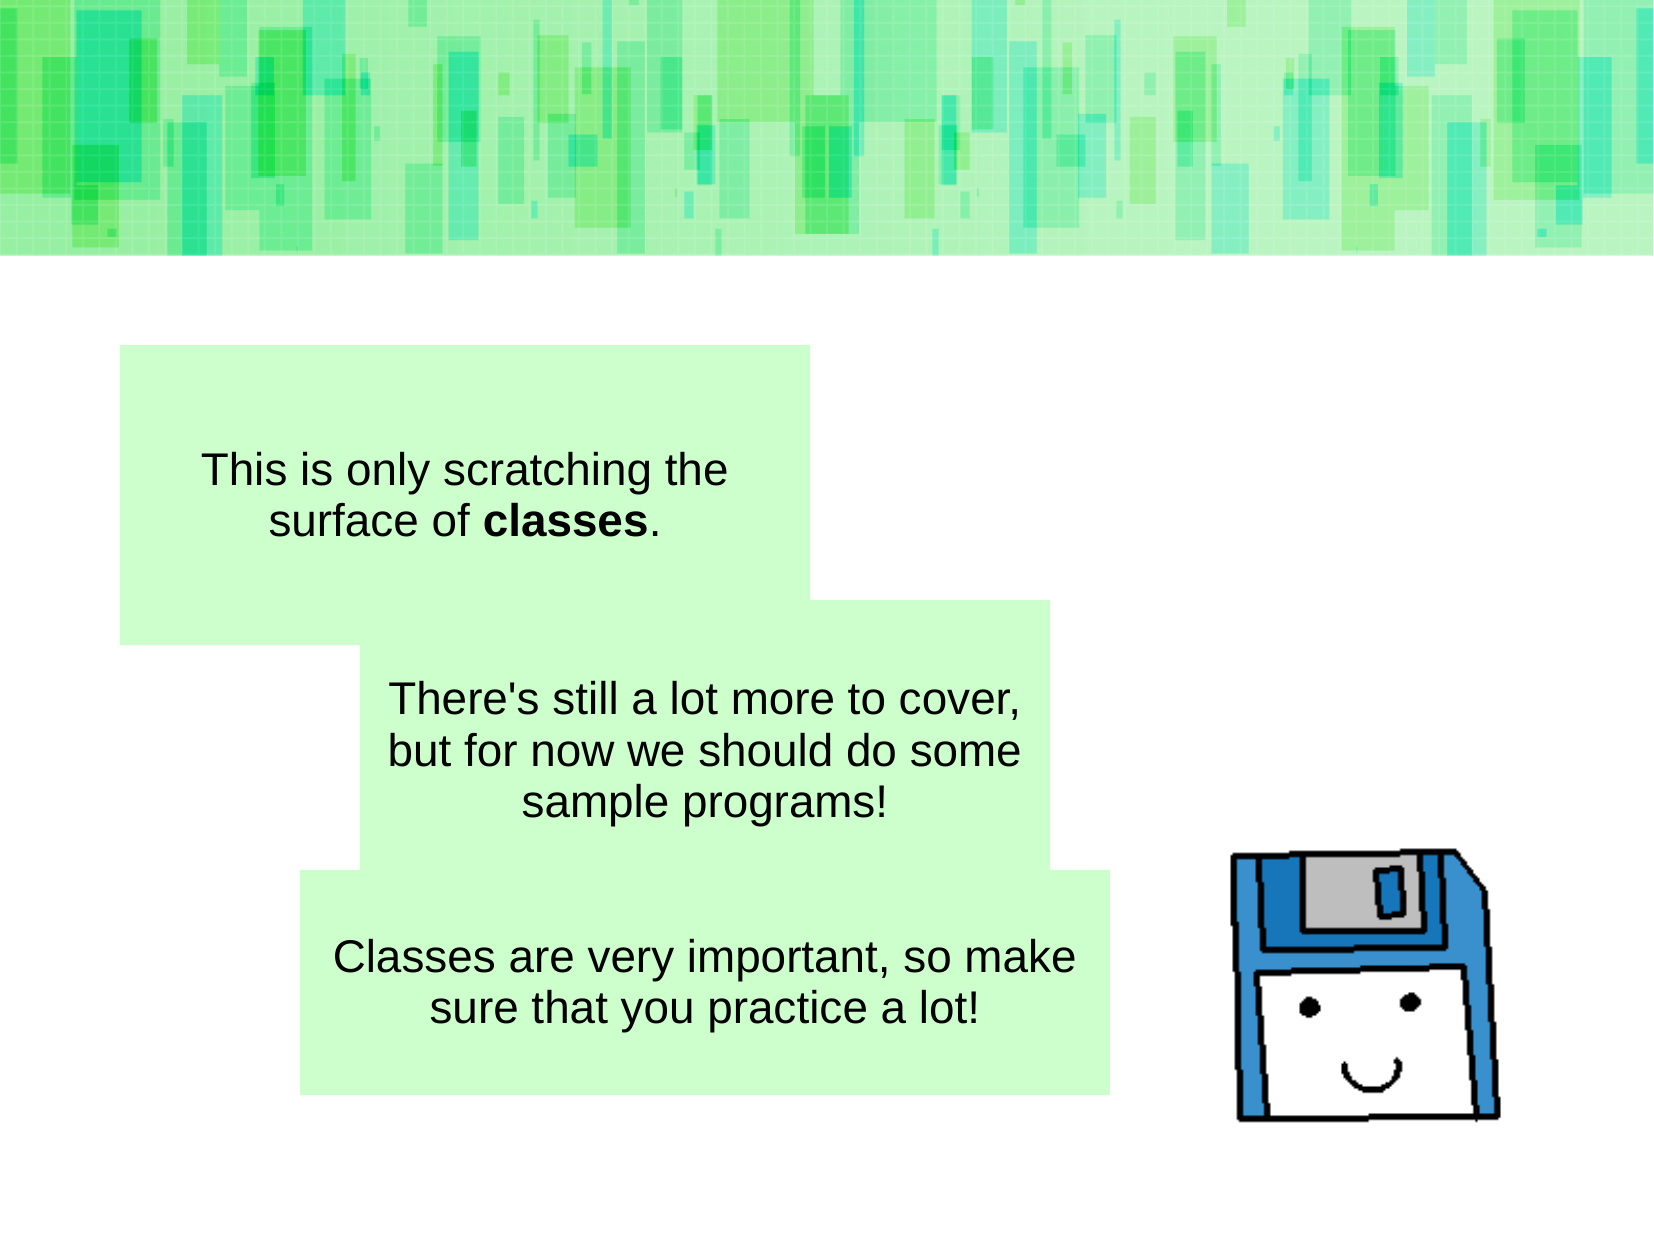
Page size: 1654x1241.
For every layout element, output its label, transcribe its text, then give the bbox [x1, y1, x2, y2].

text_box Classes are very important, so make sure that you practice a lot! [300, 869, 1111, 1096]
text_box There's still a lot more to cover, but for now we should do some sample programs! [360, 600, 1051, 869]
picture [0, 0, 1654, 1241]
text_box This is only scratching the surface of classes. [120, 344, 811, 646]
